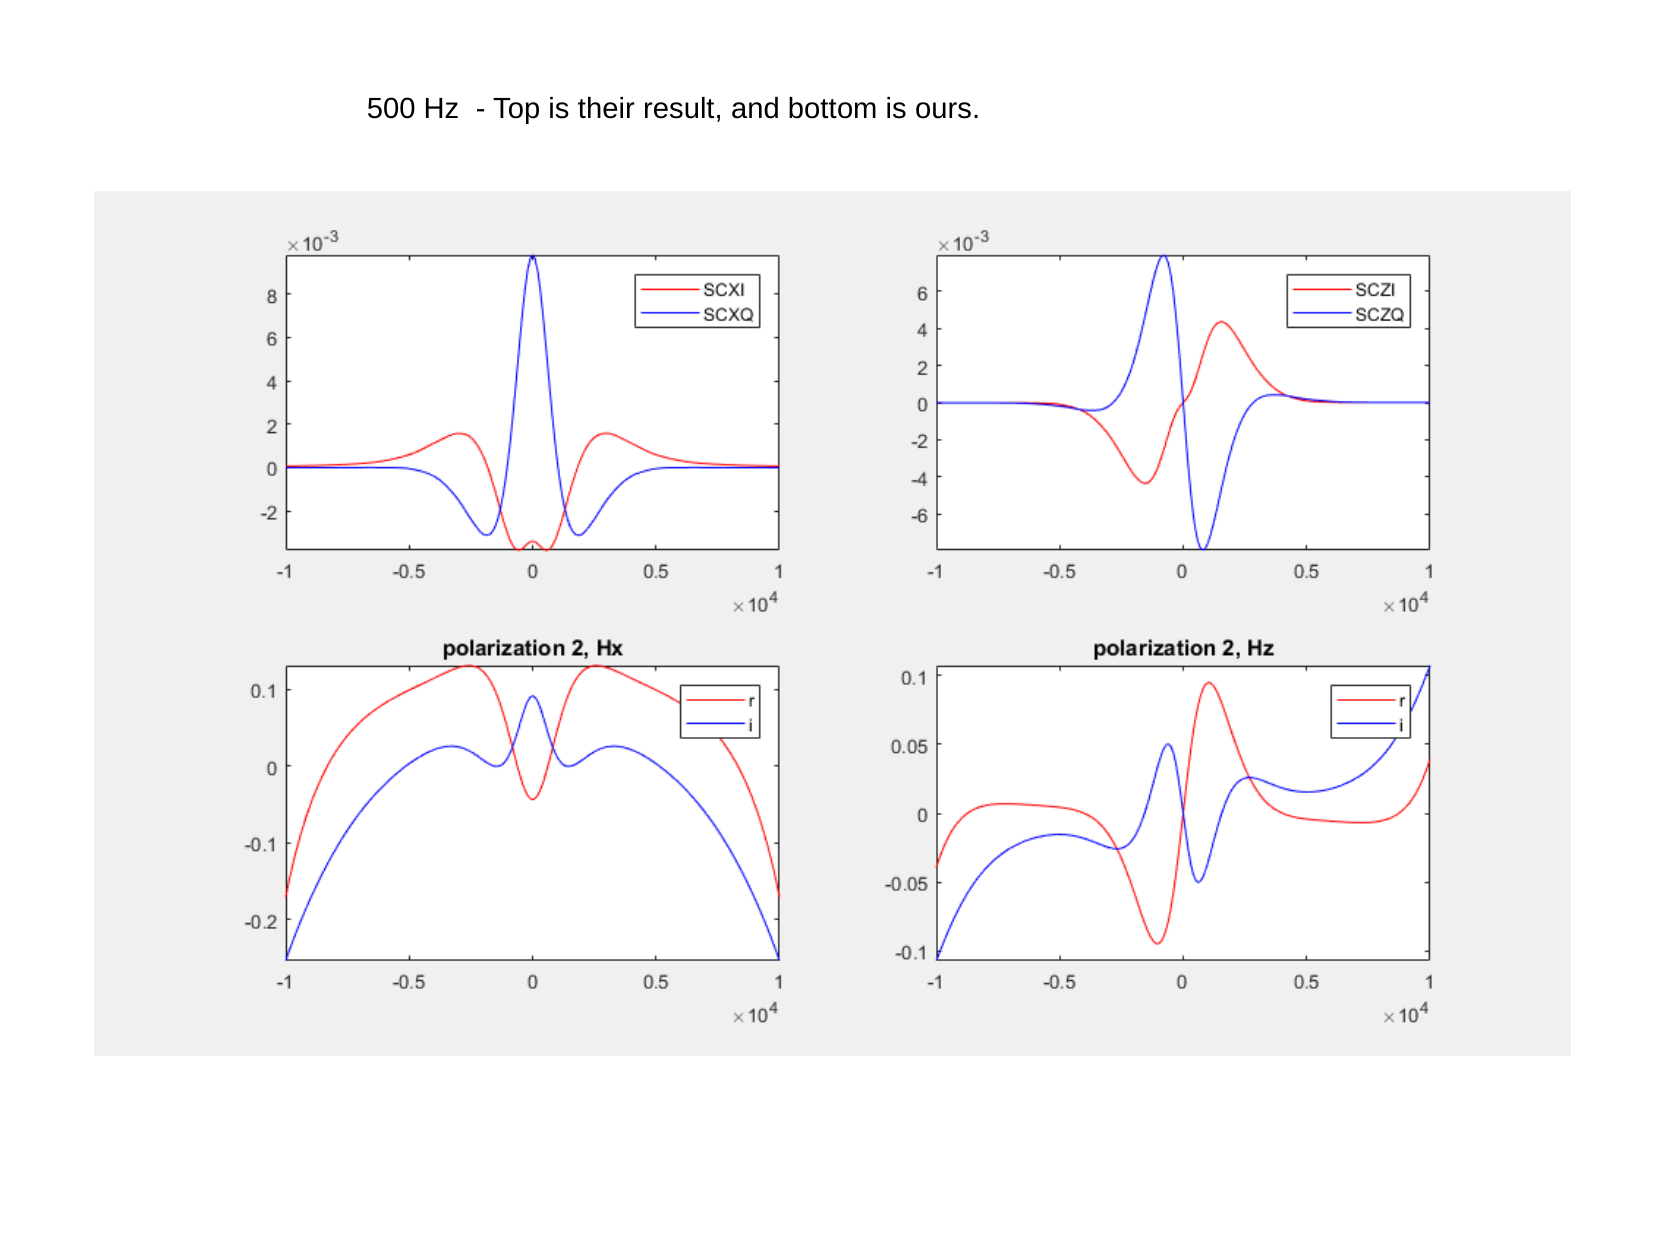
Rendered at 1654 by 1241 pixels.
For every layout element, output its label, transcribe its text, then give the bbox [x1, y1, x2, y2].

picture [94, 191, 1571, 1056]
text_box 500 Hz - Top is their result, and bottom is ours. [352, 84, 1005, 132]
